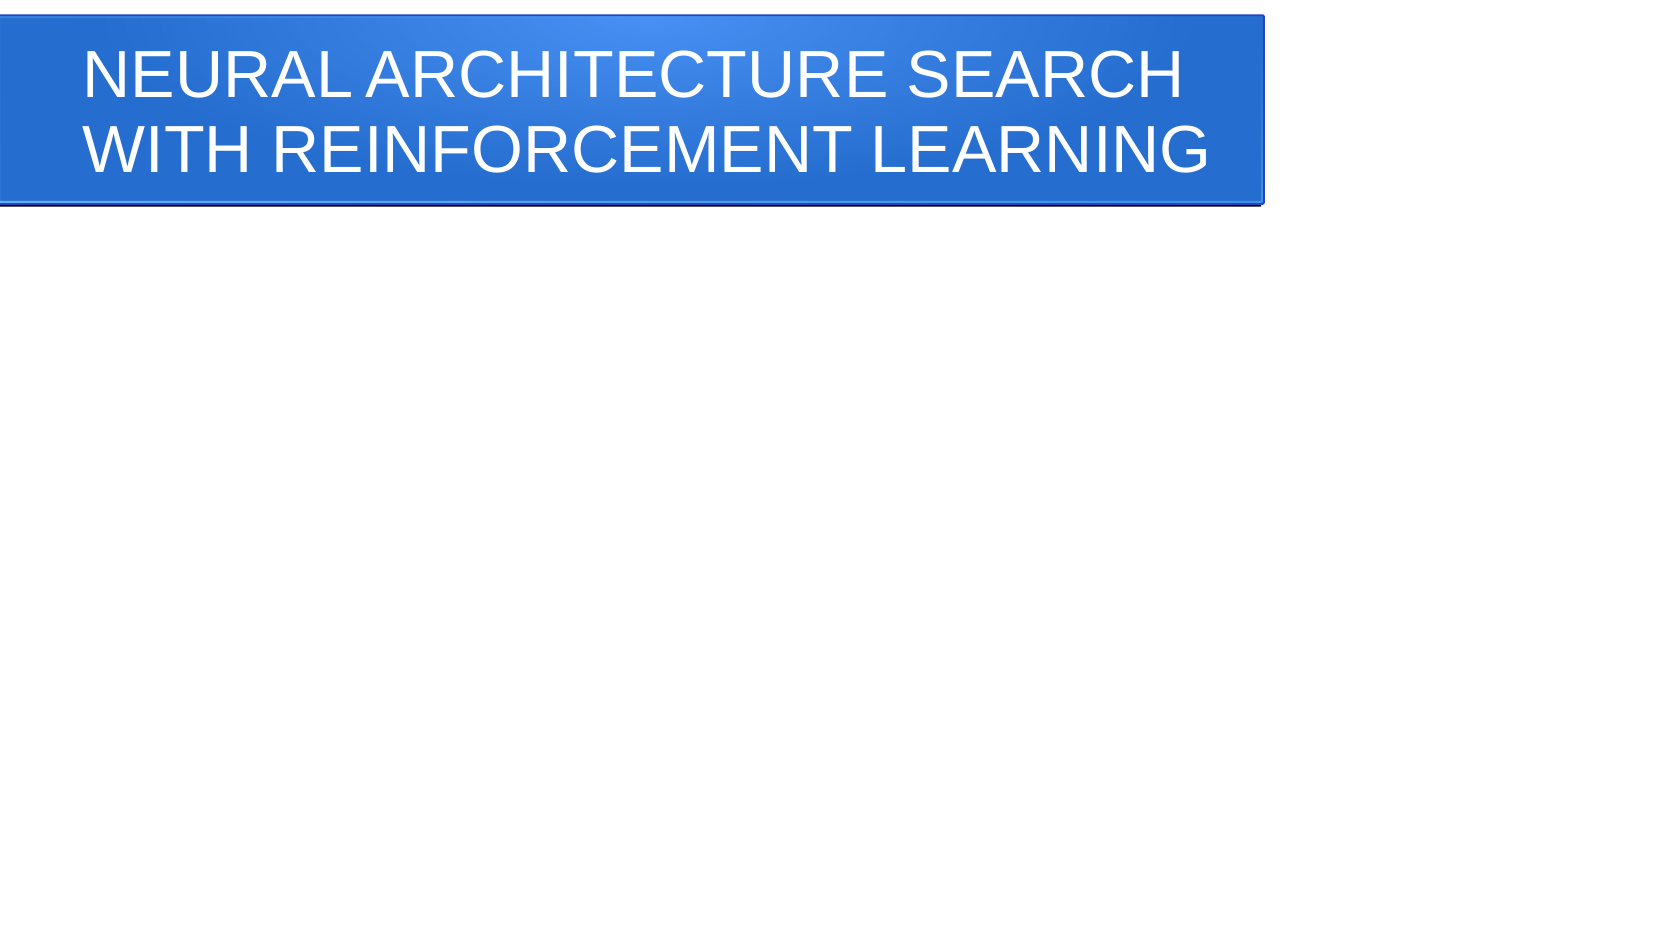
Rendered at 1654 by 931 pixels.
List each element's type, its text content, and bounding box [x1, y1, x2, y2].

title NEURAL ARCHITECTURE SEARCH WITH REINFORCEMENT LEARNING [82, 35, 1235, 189]
